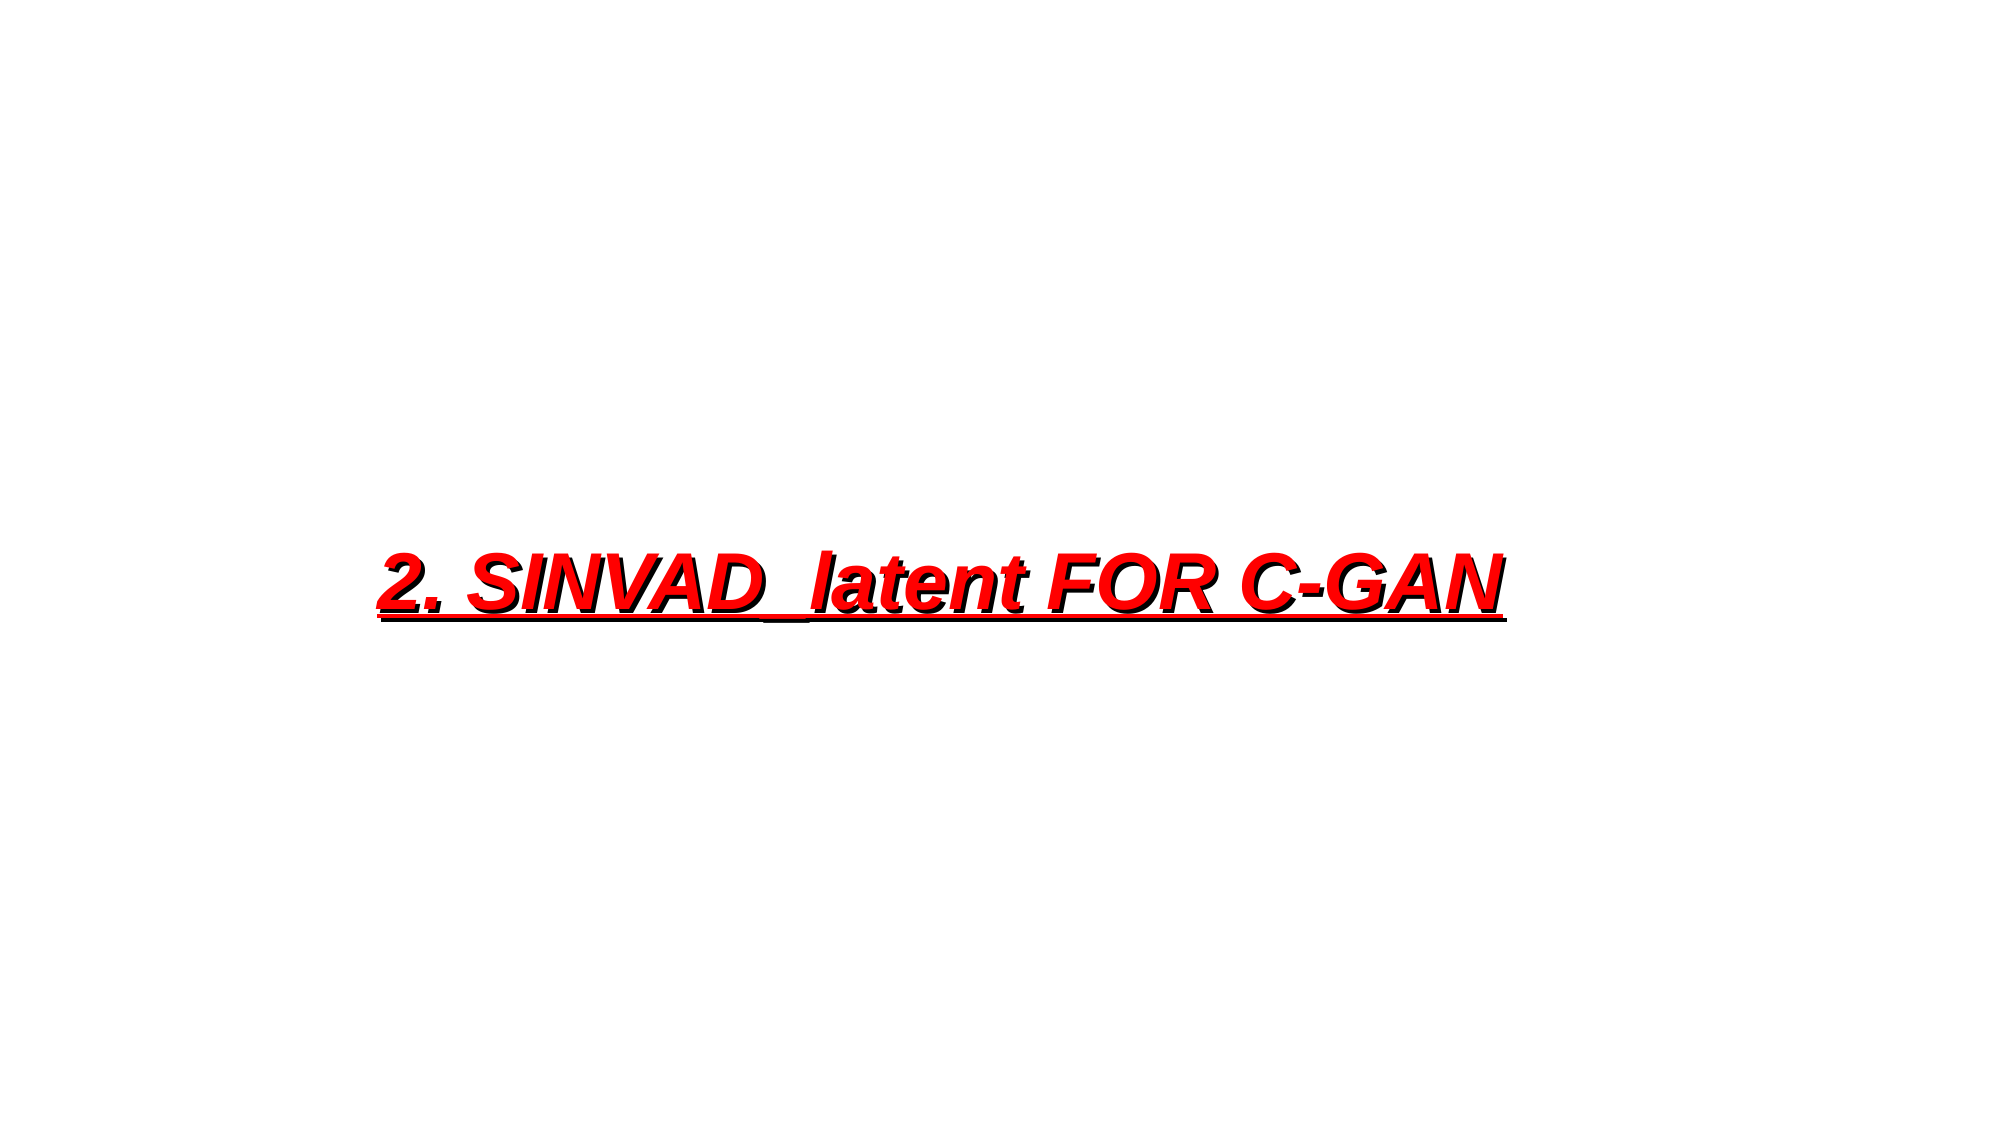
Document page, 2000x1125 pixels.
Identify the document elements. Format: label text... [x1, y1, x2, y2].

text_box 2. SINVAD_latent FOR C-GAN [362, 529, 1543, 772]
